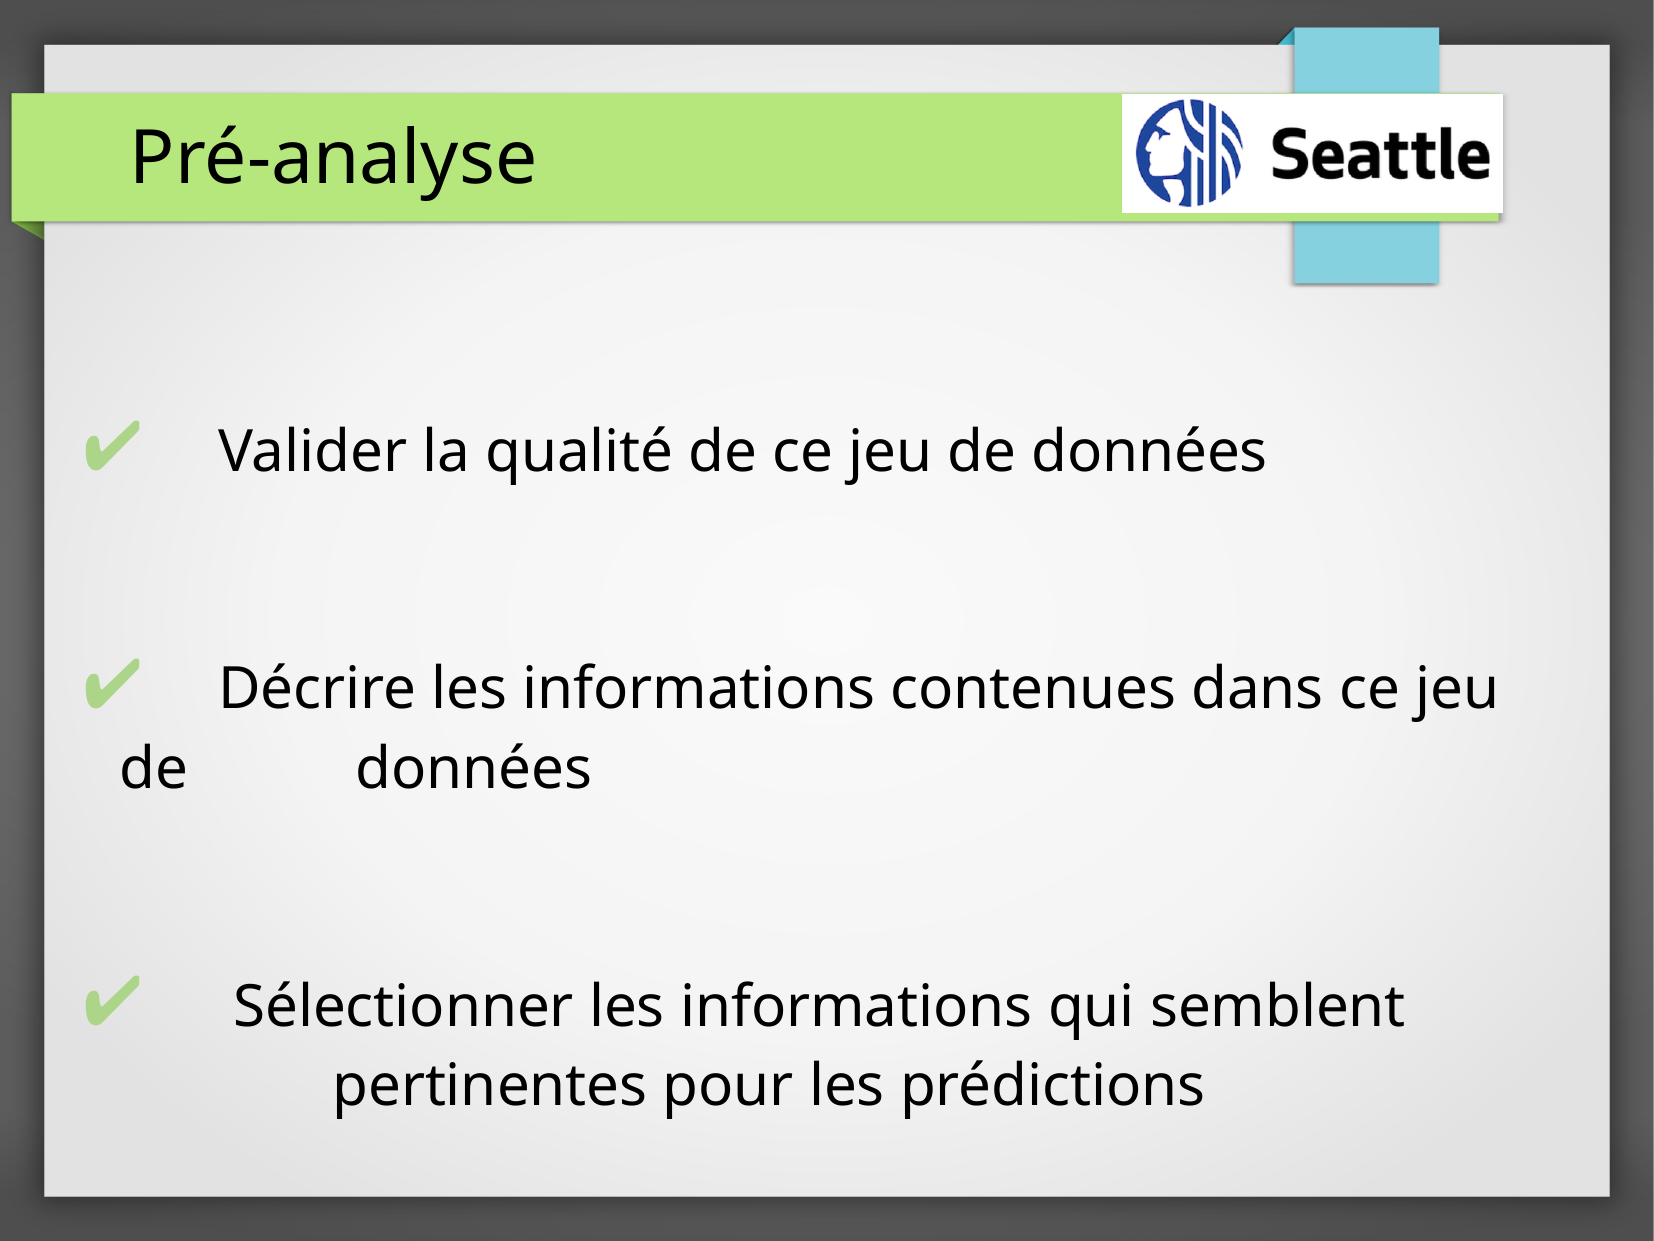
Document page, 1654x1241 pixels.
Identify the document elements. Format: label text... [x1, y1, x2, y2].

title Pré-analyse [129, 95, 1312, 214]
picture [0, 0, 1654, 1241]
text_box Valider la qualité de ce jeu de données Décrire les informations contenues dans ce jeu de données Sélectionner les informations qui semblent pertinentes pour les prédictions [69, 401, 1583, 1031]
